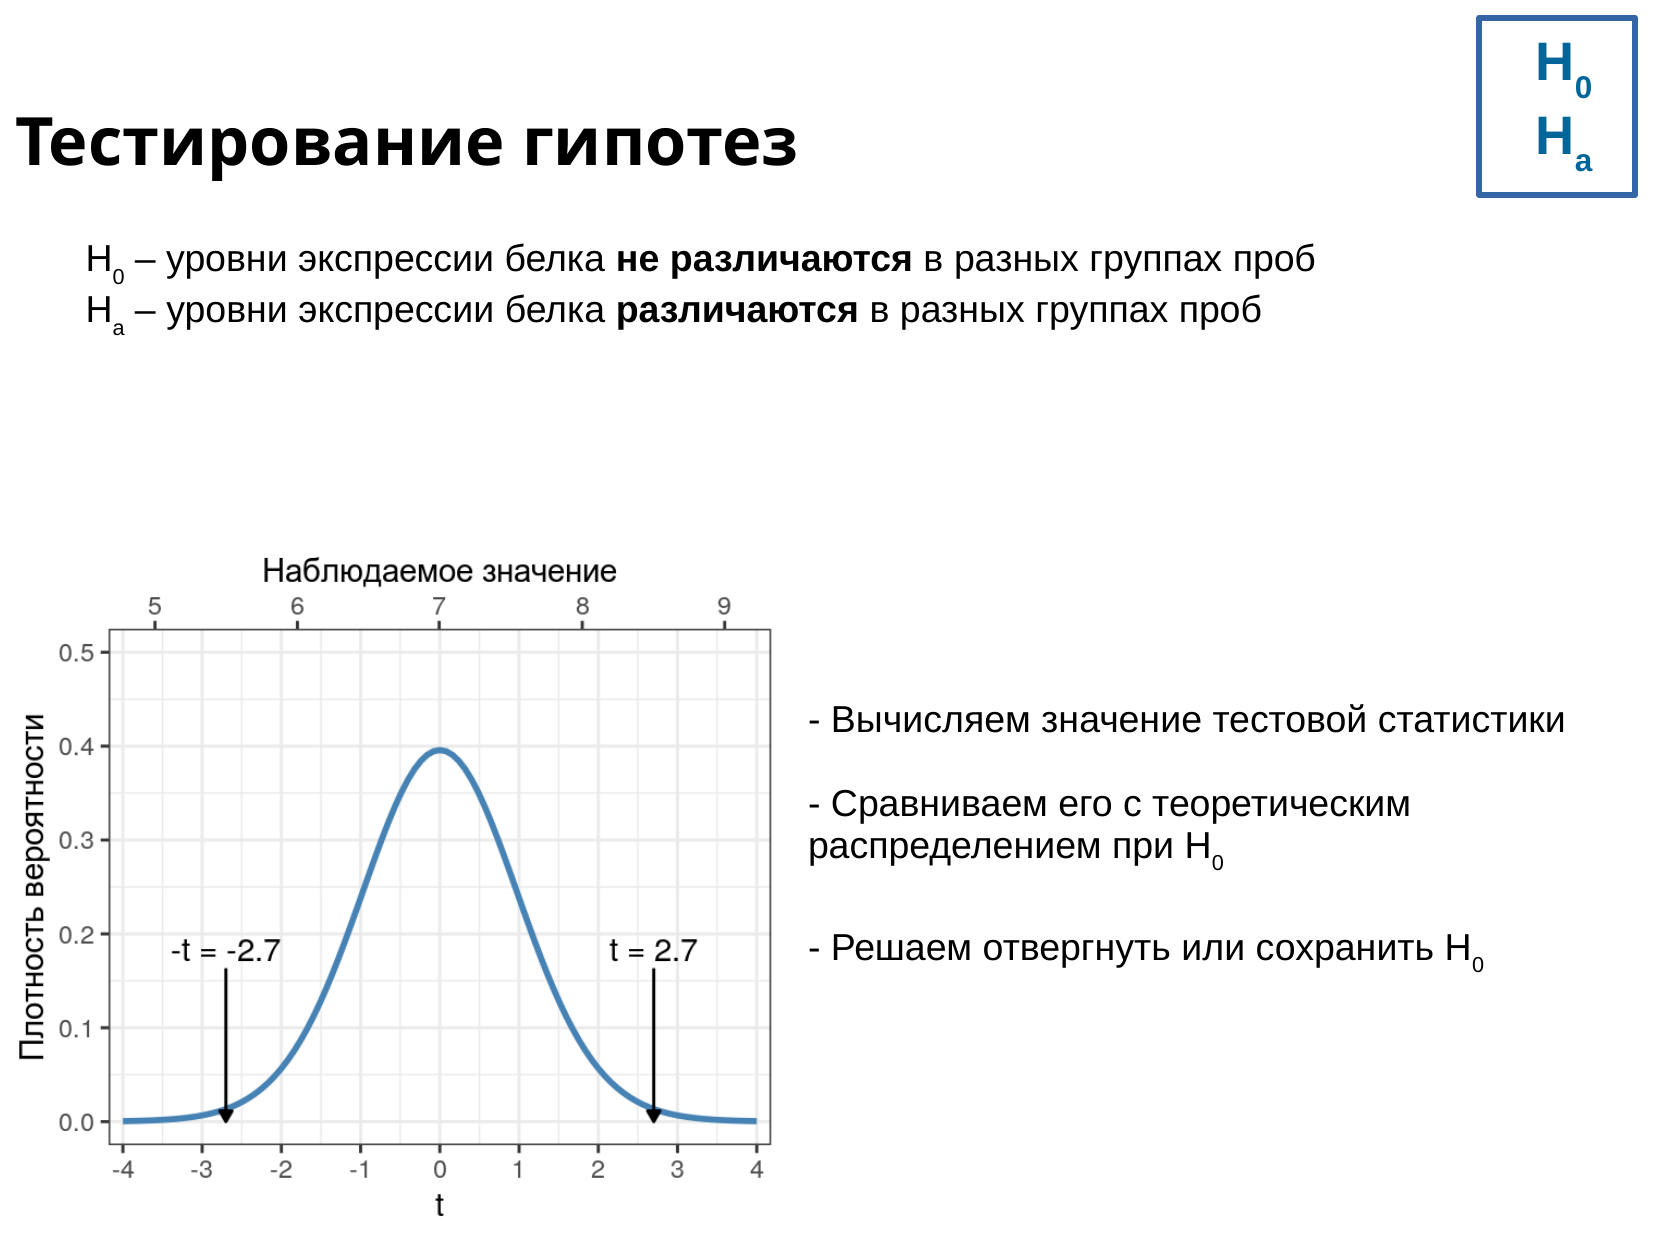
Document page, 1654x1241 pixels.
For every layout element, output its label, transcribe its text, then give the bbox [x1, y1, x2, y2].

title Тестирование гипотез [1482, 21, 1632, 192]
picture [3, 534, 787, 1240]
text_box H0 – уровни экспрессии белка не различаются в разных группах проб Ha – уровни экспрессии белка различаются в разных группах проб [70, 230, 1332, 348]
text_box H0 Ha [1520, 24, 1610, 187]
title Тестирование гипотез [15, 19, 1636, 260]
text_box - Вычисляем значение тестовой статистики - Сравниваем его с теоретическим распределением при H0 - Решаем отвергнуть или сохранить H0 [793, 690, 1636, 1109]
